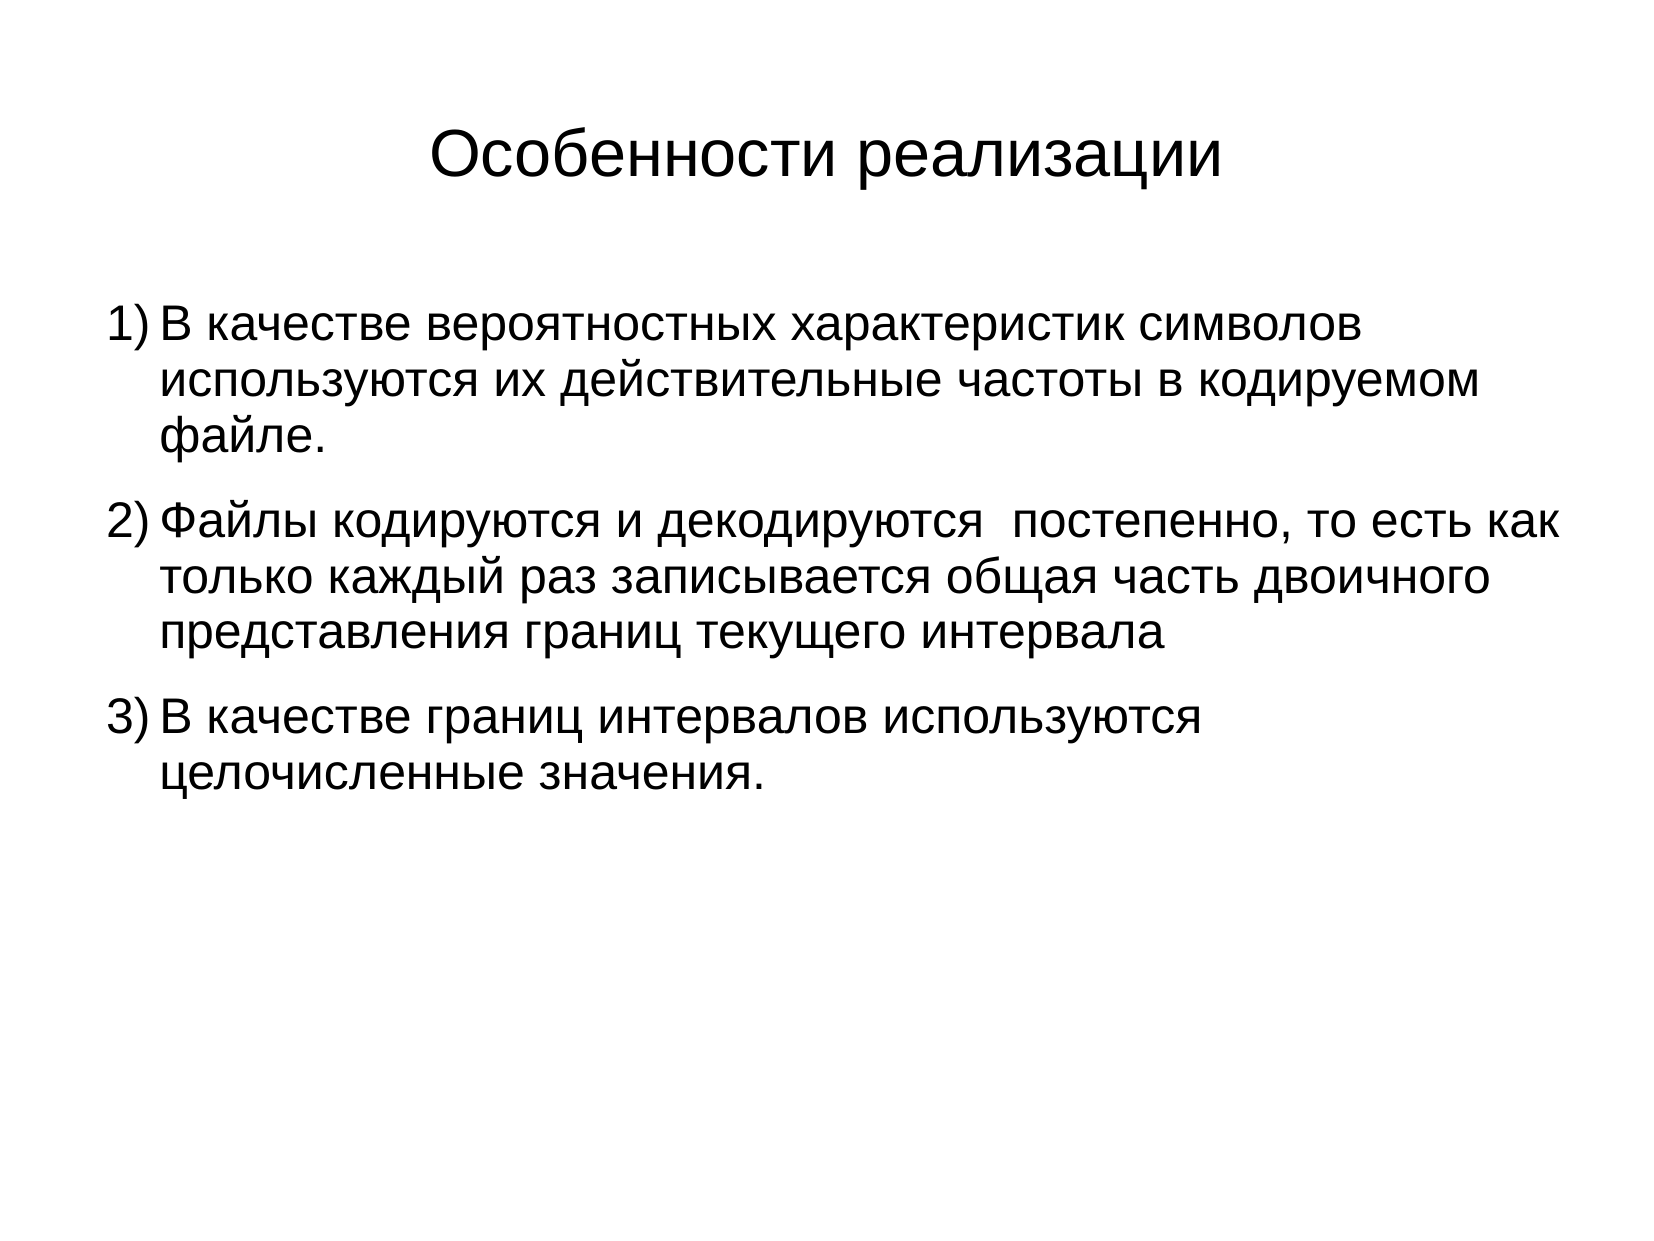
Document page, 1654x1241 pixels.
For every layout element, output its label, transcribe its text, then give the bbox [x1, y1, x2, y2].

list В качестве вероятностных характеристик символов используются их действительные частоты в кодируемом файле. Файлы кодируются и декодируются постепенно, то есть как только каждый раз записывается общая часть двоичного представления границ текущего интервала В качестве границ интервалов используются целочисленные значения. [88, 295, 1577, 1114]
title Особенности реализации [82, 49, 1571, 257]
